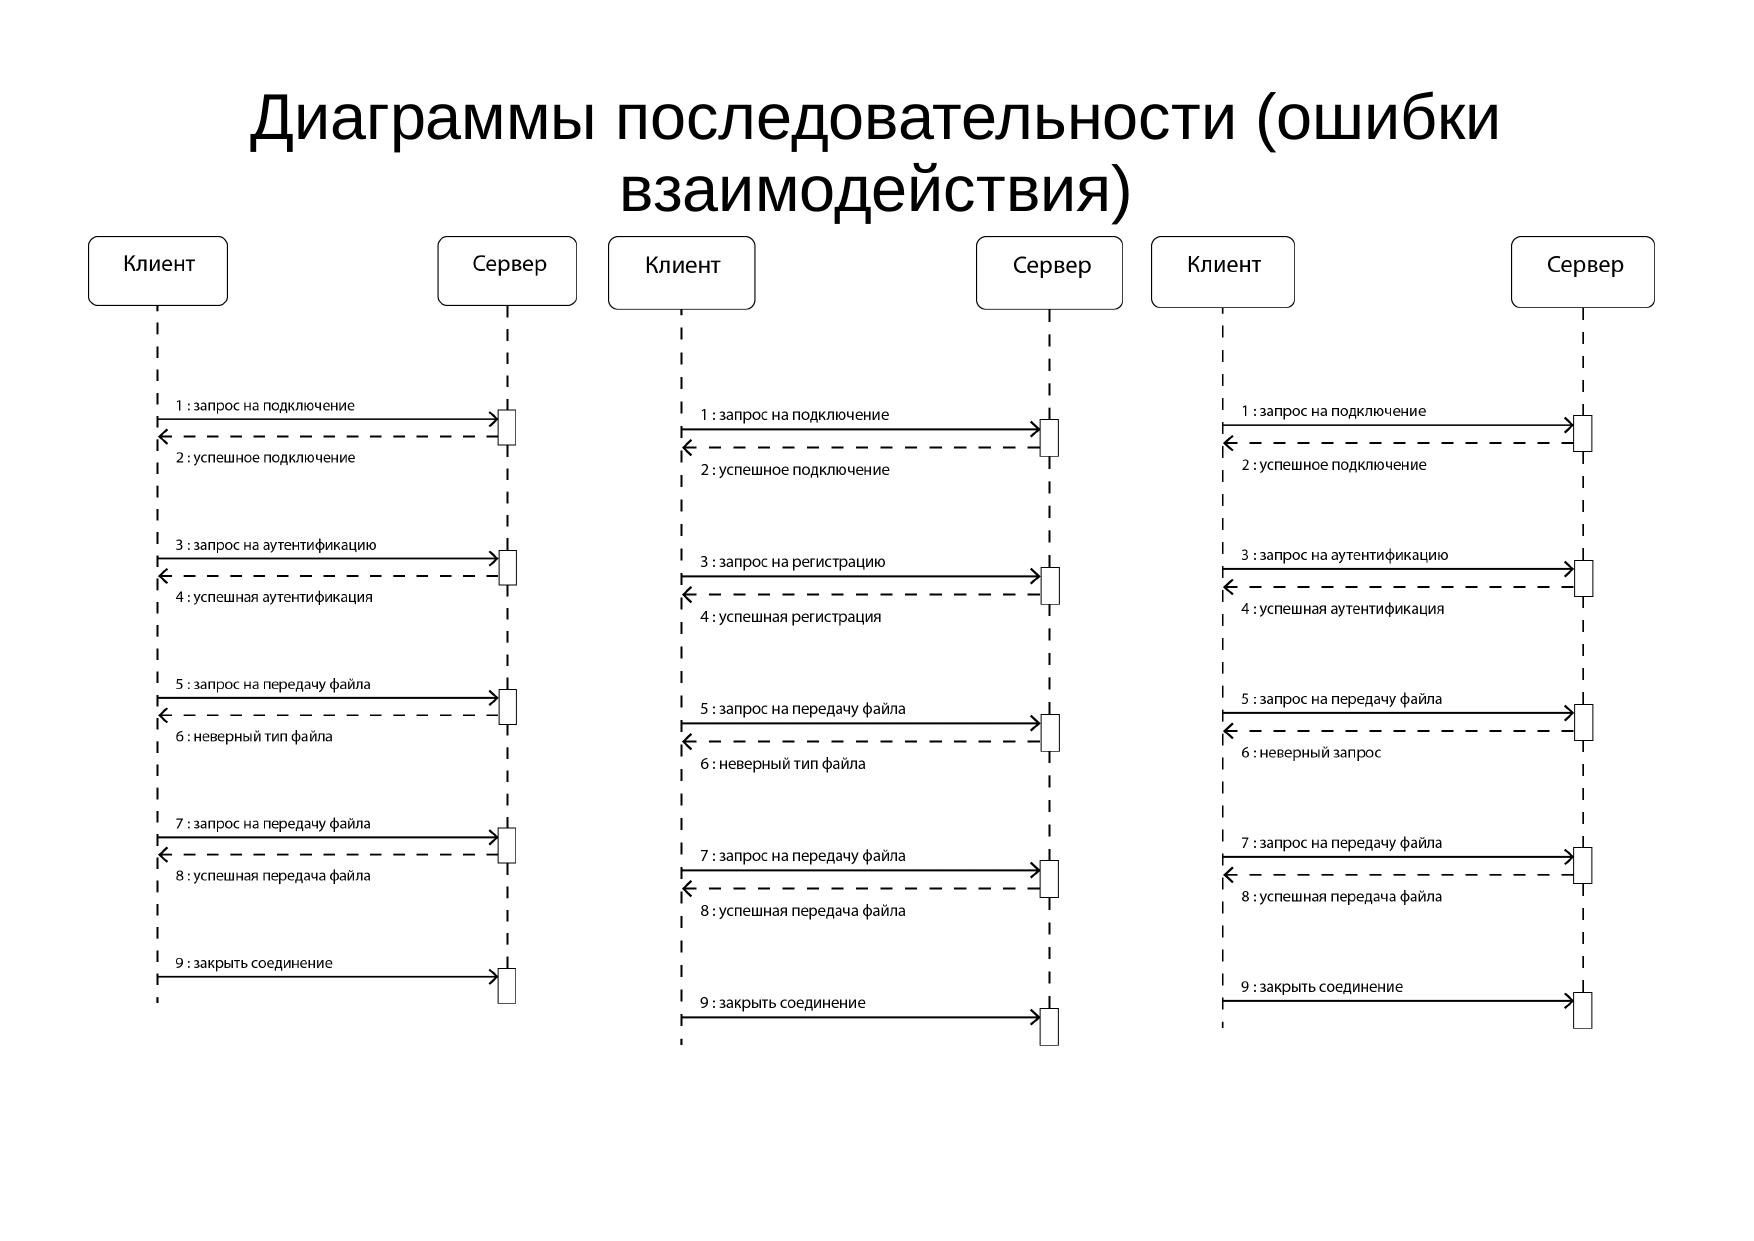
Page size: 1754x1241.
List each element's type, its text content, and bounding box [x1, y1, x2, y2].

picture [1151, 236, 1655, 1029]
title Диаграммы последовательности (ошибки взаимодействия) [87, 49, 1667, 257]
picture [608, 236, 1123, 1046]
picture [88, 236, 577, 1004]
